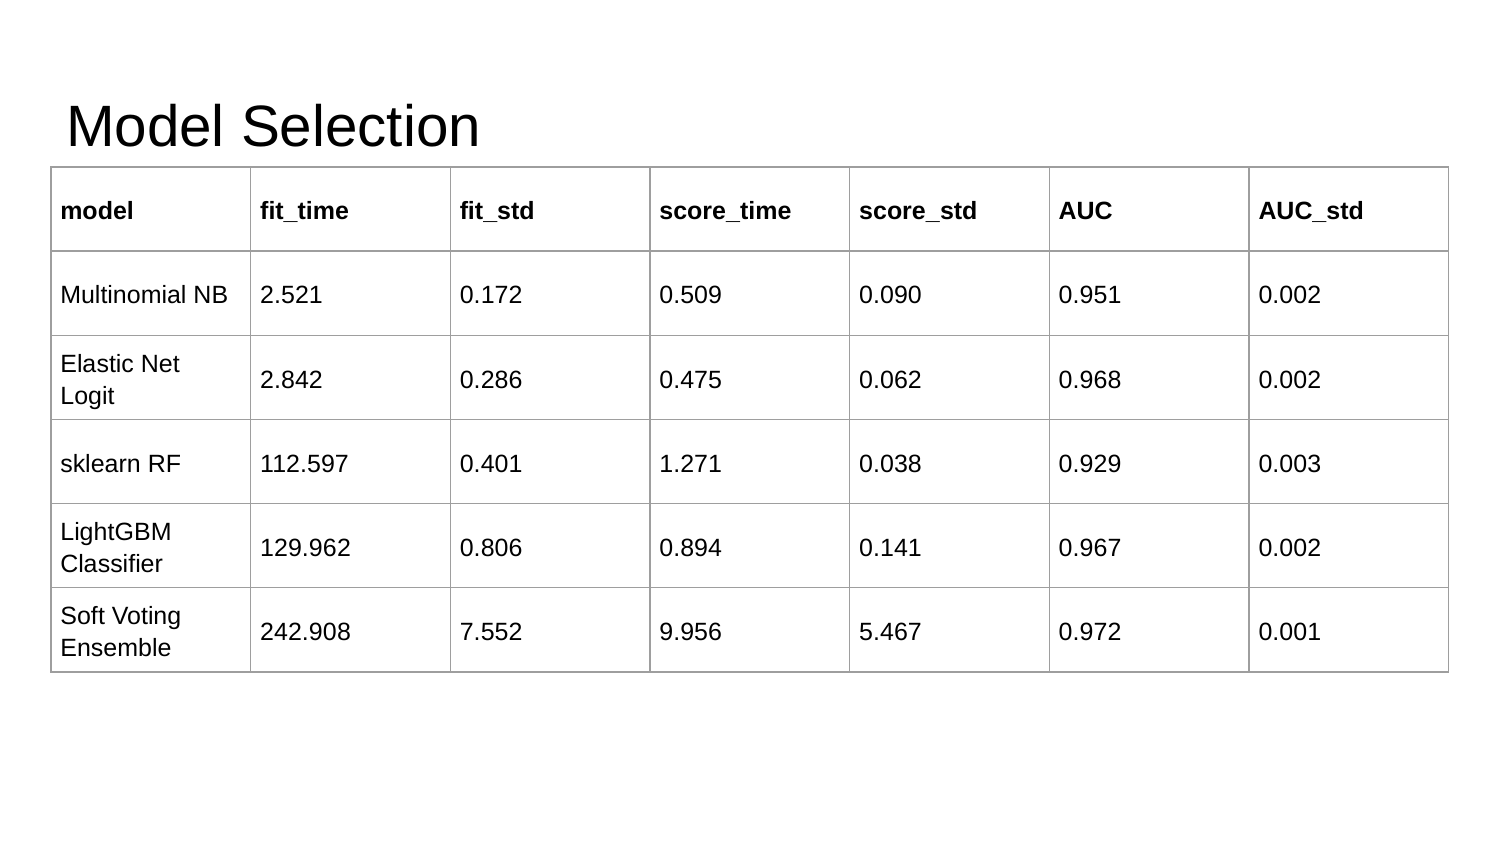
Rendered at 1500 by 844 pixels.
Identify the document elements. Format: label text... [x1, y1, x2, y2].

table_cell 9.956 [651, 588, 849, 671]
table_header score_time [651, 168, 849, 250]
table_cell 0.951 [1050, 252, 1248, 335]
table_cell 0.172 [451, 252, 649, 335]
table_cell 1.271 [651, 420, 849, 503]
table_cell 5.467 [850, 588, 1049, 671]
table_cell 0.972 [1050, 588, 1248, 671]
table_cell 0.286 [451, 336, 649, 419]
table_cell 0.475 [651, 336, 849, 419]
table_cell 0.002 [1250, 504, 1448, 587]
table_header fit_std [451, 168, 649, 250]
table_cell 0.967 [1050, 504, 1248, 587]
table_cell 0.509 [651, 252, 849, 335]
table_cell 7.552 [451, 588, 649, 671]
table_cell 112.597 [251, 420, 450, 503]
table_cell 129.962 [251, 504, 450, 587]
table_cell LightGBM Classifier [52, 504, 250, 587]
table_cell Elastic Net Logit [52, 336, 250, 419]
table_cell 0.401 [451, 420, 649, 503]
table_cell 0.806 [451, 504, 649, 587]
table_cell 0.090 [850, 252, 1049, 335]
table_header fit_time [251, 168, 450, 250]
table_cell 0.141 [850, 504, 1049, 587]
table_cell 0.038 [850, 420, 1049, 503]
table_cell 0.968 [1050, 336, 1248, 419]
table_cell 2.842 [251, 336, 450, 419]
table_cell 0.003 [1250, 420, 1448, 503]
table_cell 242.908 [251, 588, 450, 671]
table_cell Soft Voting Ensemble [52, 588, 250, 671]
title Model Selection [51, 72, 1449, 166]
table_cell 0.894 [651, 504, 849, 587]
table_header model [52, 168, 250, 250]
table_cell 0.929 [1050, 420, 1248, 503]
table_header AUC [1050, 168, 1248, 250]
table_cell sklearn RF [52, 420, 250, 503]
table_cell 0.002 [1250, 336, 1448, 419]
table_header score_std [850, 168, 1049, 250]
table_cell 2.521 [251, 252, 450, 335]
table_header AUC_std [1250, 168, 1448, 250]
table_cell Multinomial NB [52, 252, 250, 335]
table_cell 0.001 [1250, 588, 1448, 671]
table_cell 0.062 [850, 336, 1049, 419]
table_cell 0.002 [1250, 252, 1448, 335]
